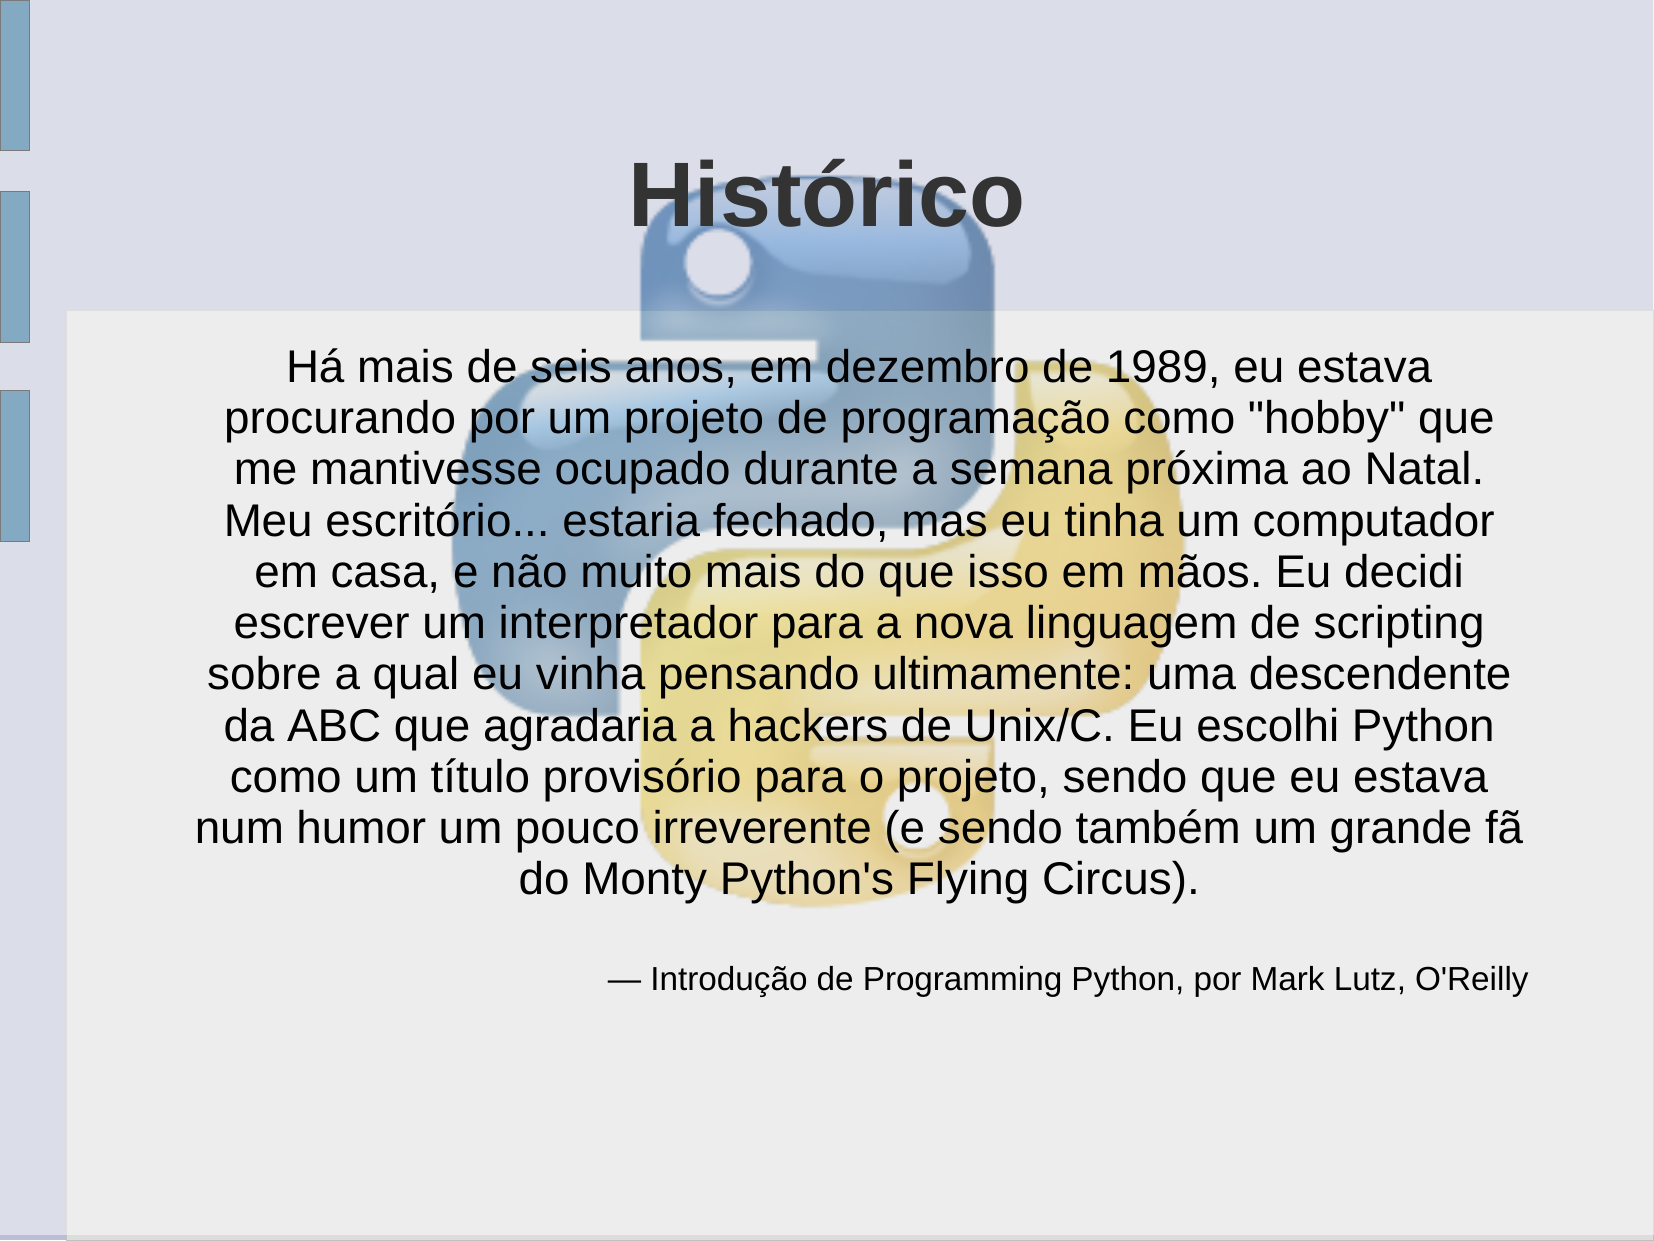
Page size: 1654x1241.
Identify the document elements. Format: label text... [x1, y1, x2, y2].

title Histórico [121, 91, 1534, 299]
picture [0, 0, 1654, 1235]
list Há mais de seis anos, em dezembro de 1989, eu estava procurando por um projeto de programação como "hobby" que me mantivesse ocupado durante a semana próxima ao Natal. Meu escritório... estaria fechado, mas eu tinha um computador em casa, e não muito mais do que isso em mãos. Eu decidi escrever um interpretador para a nova linguagem de scripting sobre a qual eu vinha pensando ultimamente: uma descendente da ABC que agradaria a hackers de Unix/C. Eu escolhi Python como um título provisório para o projeto, sendo que eu estava num humor um pouco irreverente (e sendo também um grande fã do Monty Python's Flying Circus). — Introdução de Programming Python, por Mark Lutz, O'Reilly [118, 340, 1531, 1123]
